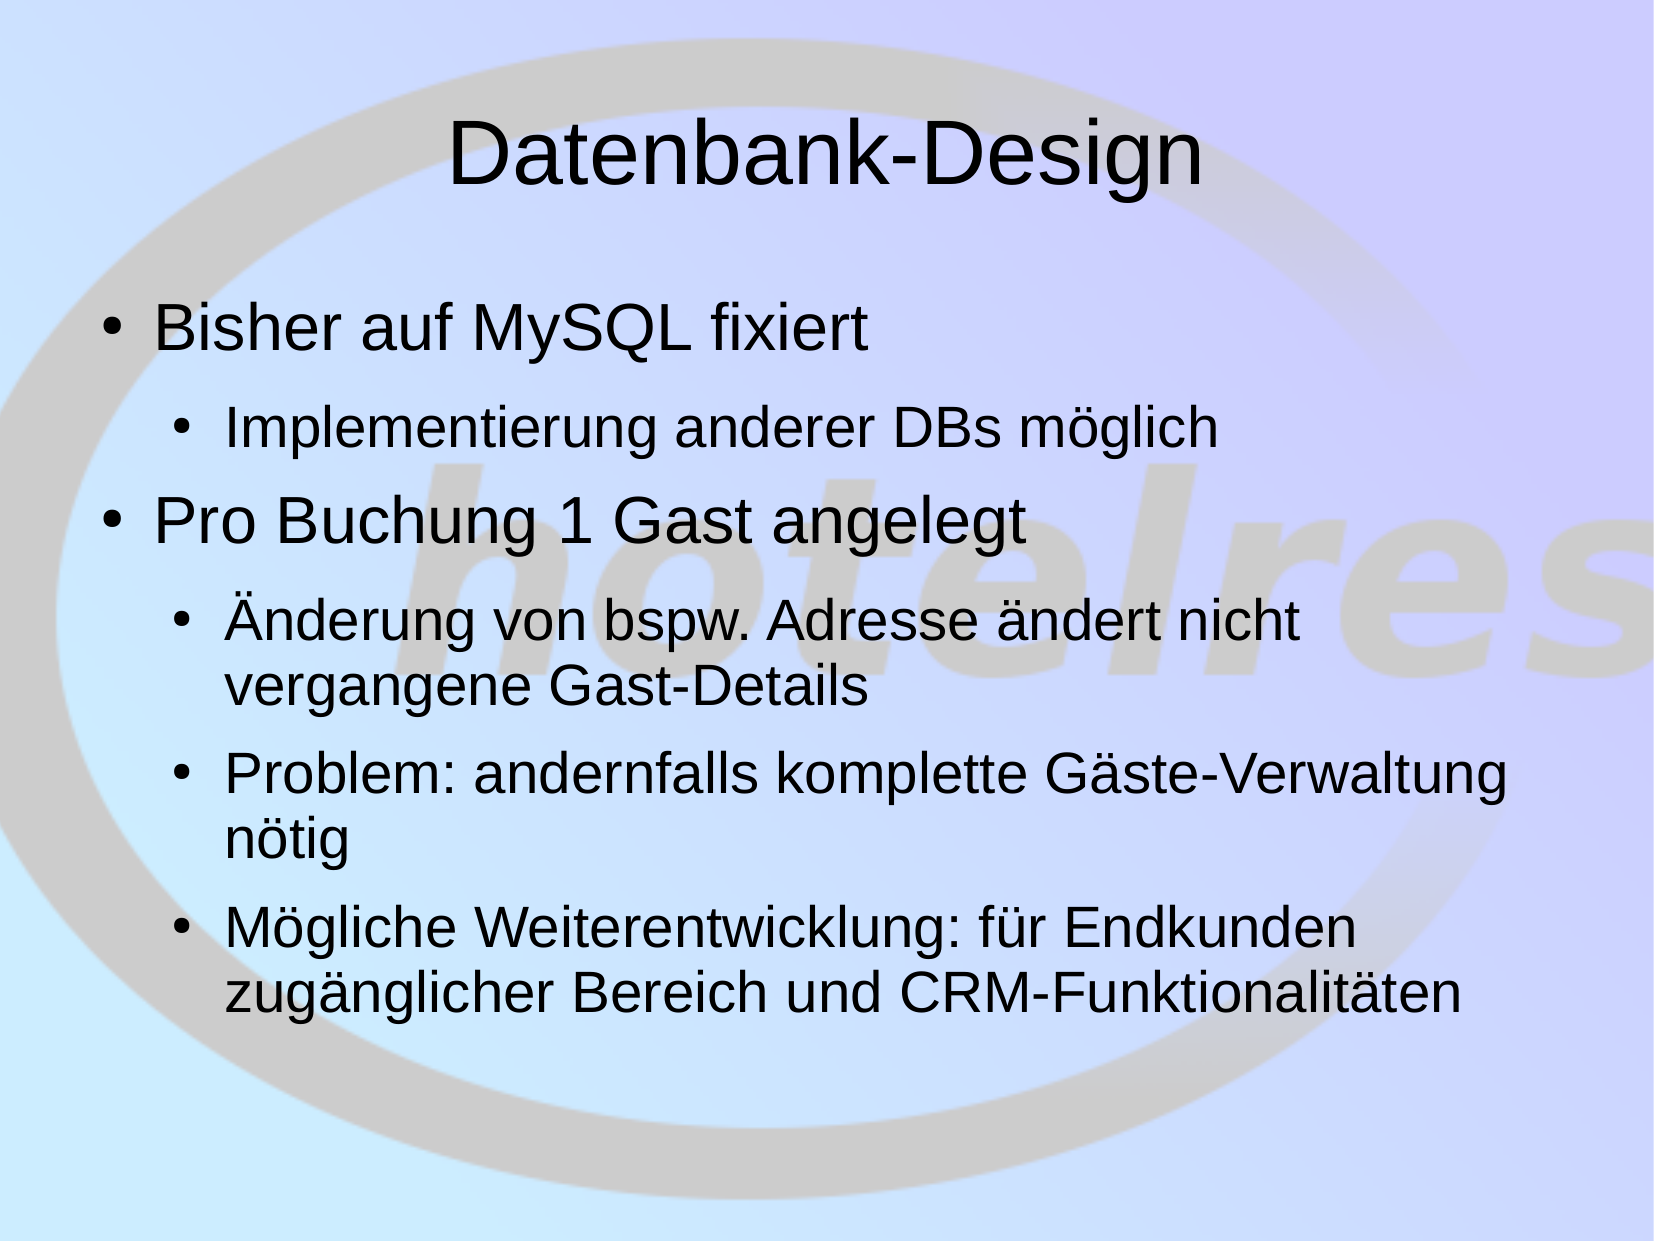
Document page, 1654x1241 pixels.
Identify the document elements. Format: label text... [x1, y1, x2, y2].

picture [0, 0, 1654, 1241]
title Datenbank-Design [82, 49, 1571, 257]
list Bisher auf MySQL fixiert Implementierung anderer DBs möglich Pro Buchung 1 Gast angelegt Änderung von bspw. Adresse ändert nicht vergangene Gast-Details Problem: andernfalls komplette Gäste-Verwaltung nötig Mögliche Weiterentwicklung: für Endkunden zugänglicher Bereich und CRM-Funktionalitäten [82, 290, 1571, 1109]
